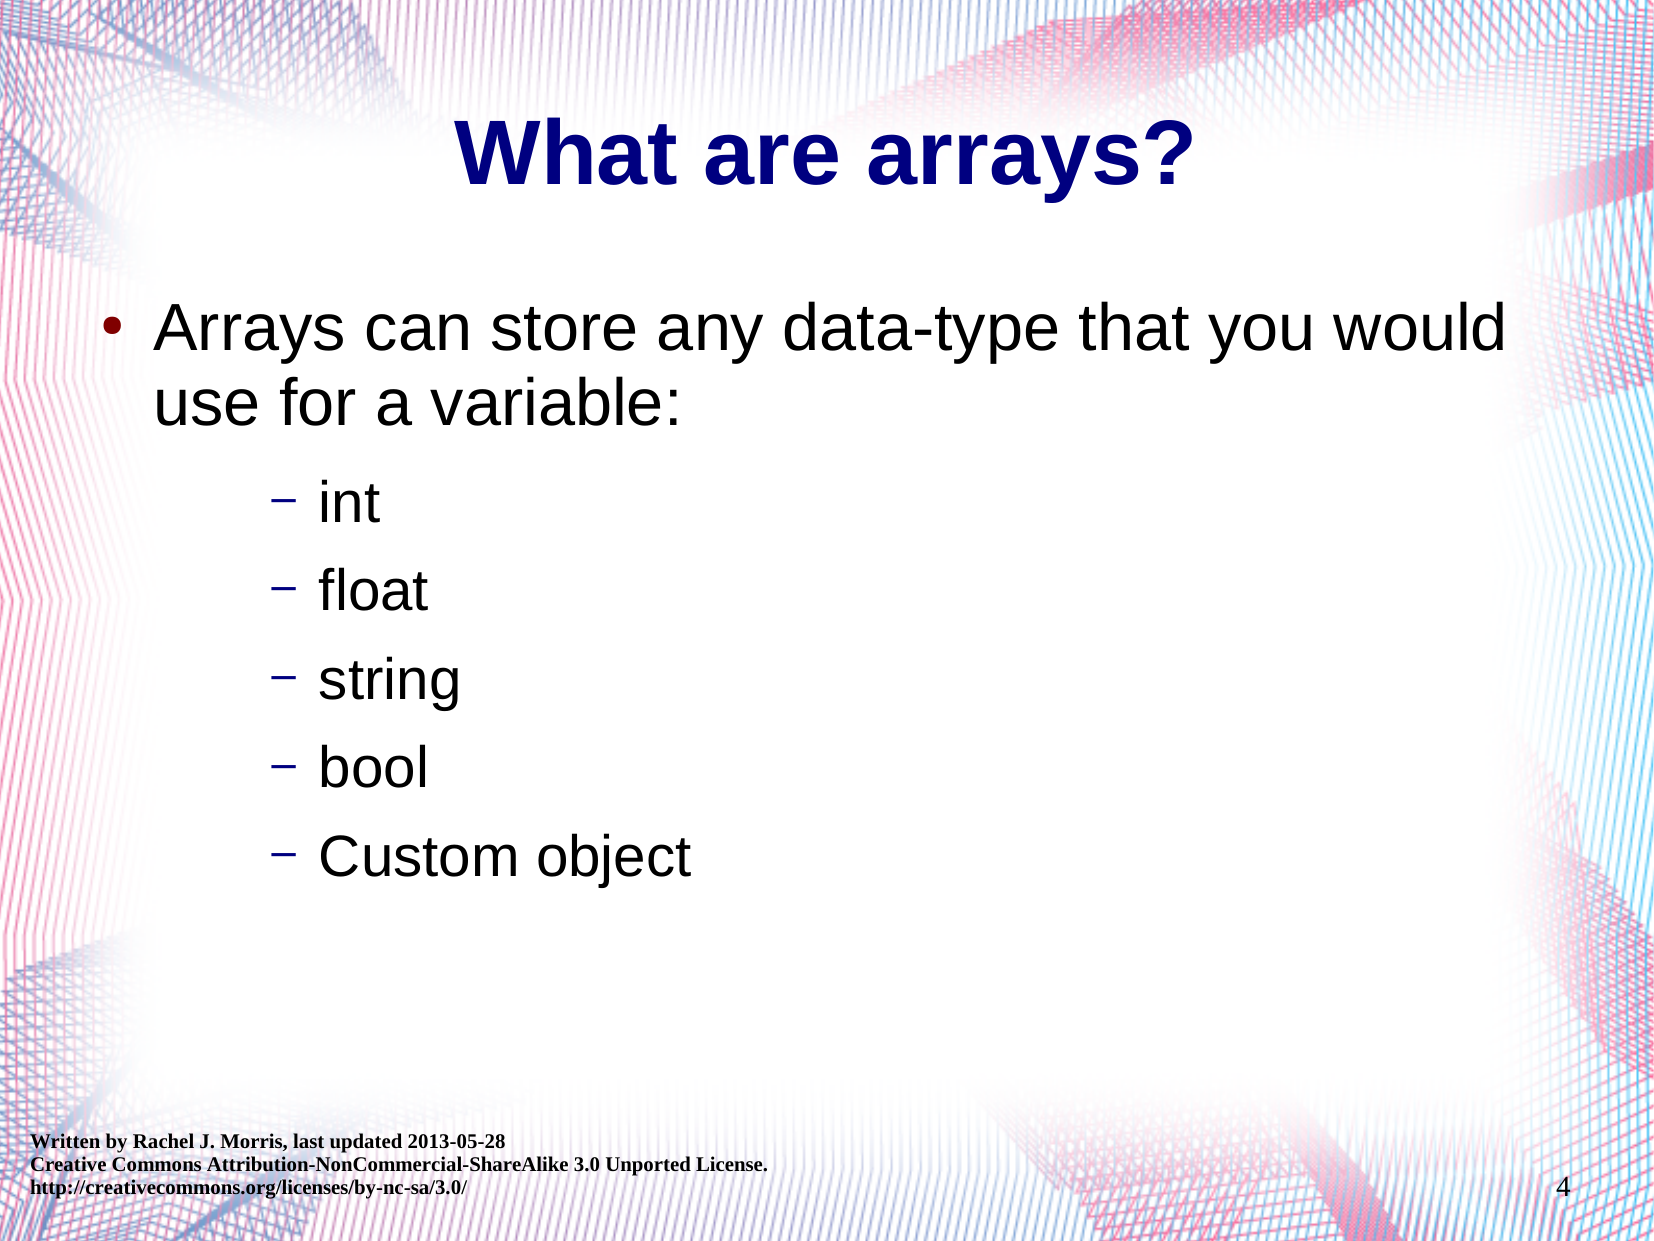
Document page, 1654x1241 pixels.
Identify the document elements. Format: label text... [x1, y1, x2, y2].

title What are arrays? [82, 49, 1571, 257]
list Arrays can store any data-type that you would use for a variable: int float string bool Custom object [82, 290, 1571, 1010]
picture [0, 0, 1654, 1241]
